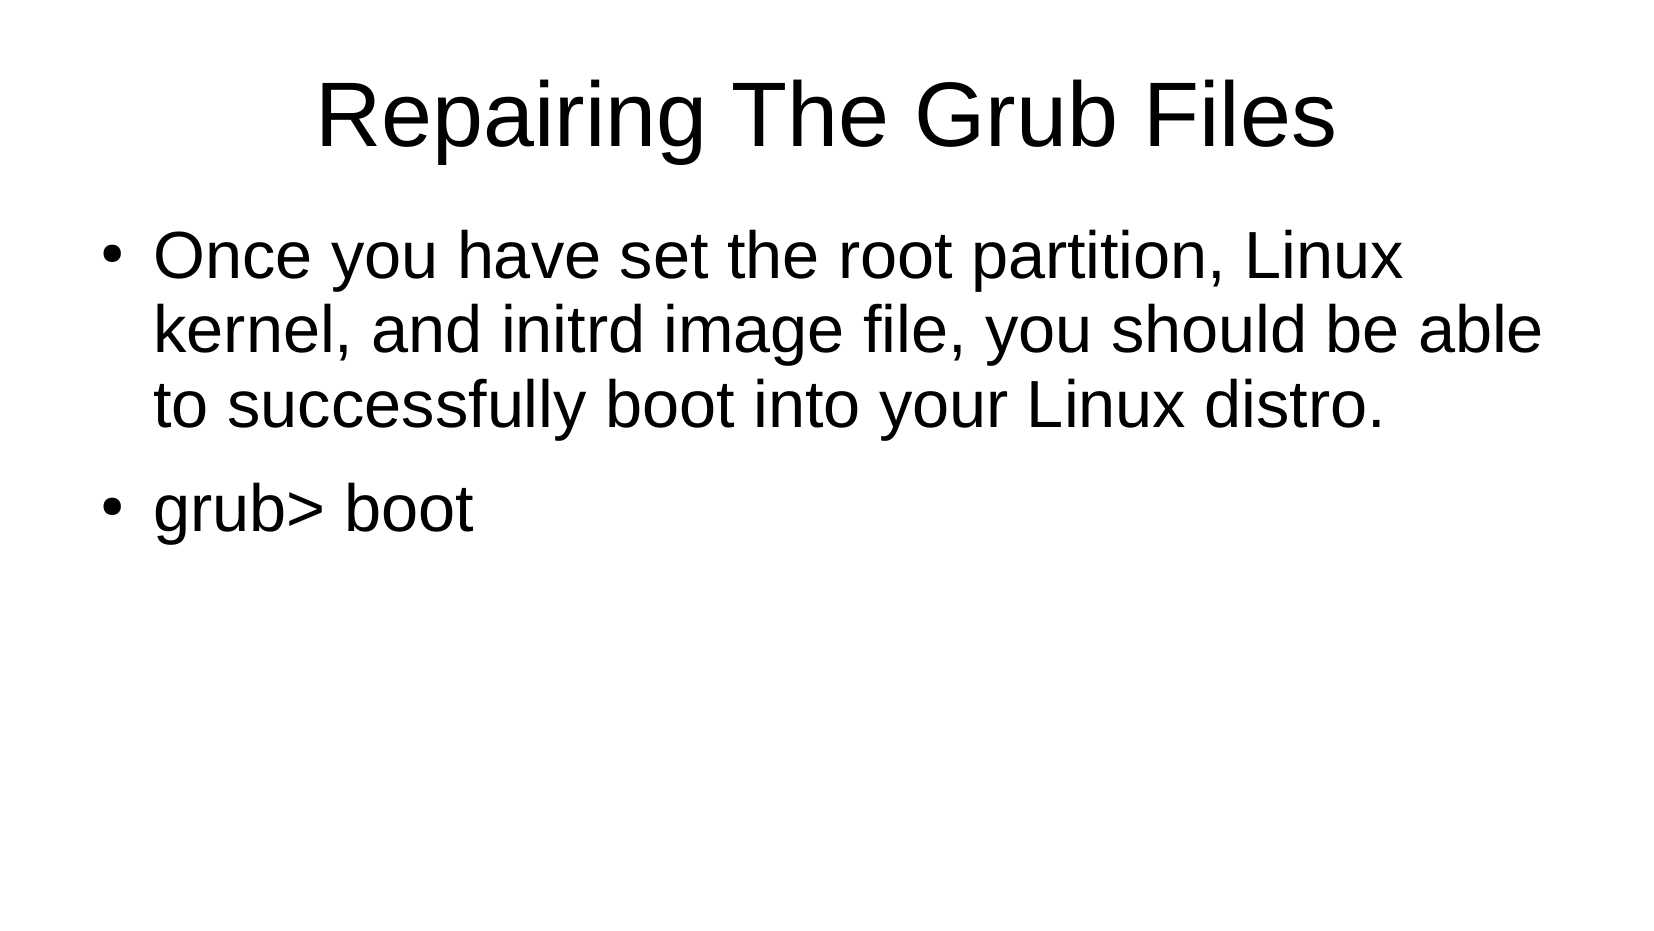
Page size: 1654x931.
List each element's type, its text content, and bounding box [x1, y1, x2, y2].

title Repairing The Grub Files [82, 37, 1571, 193]
list Once you have set the root partition, Linux kernel, and initrd image file, you should be able to successfully boot into your Linux distro. grub> boot [82, 217, 1571, 758]
